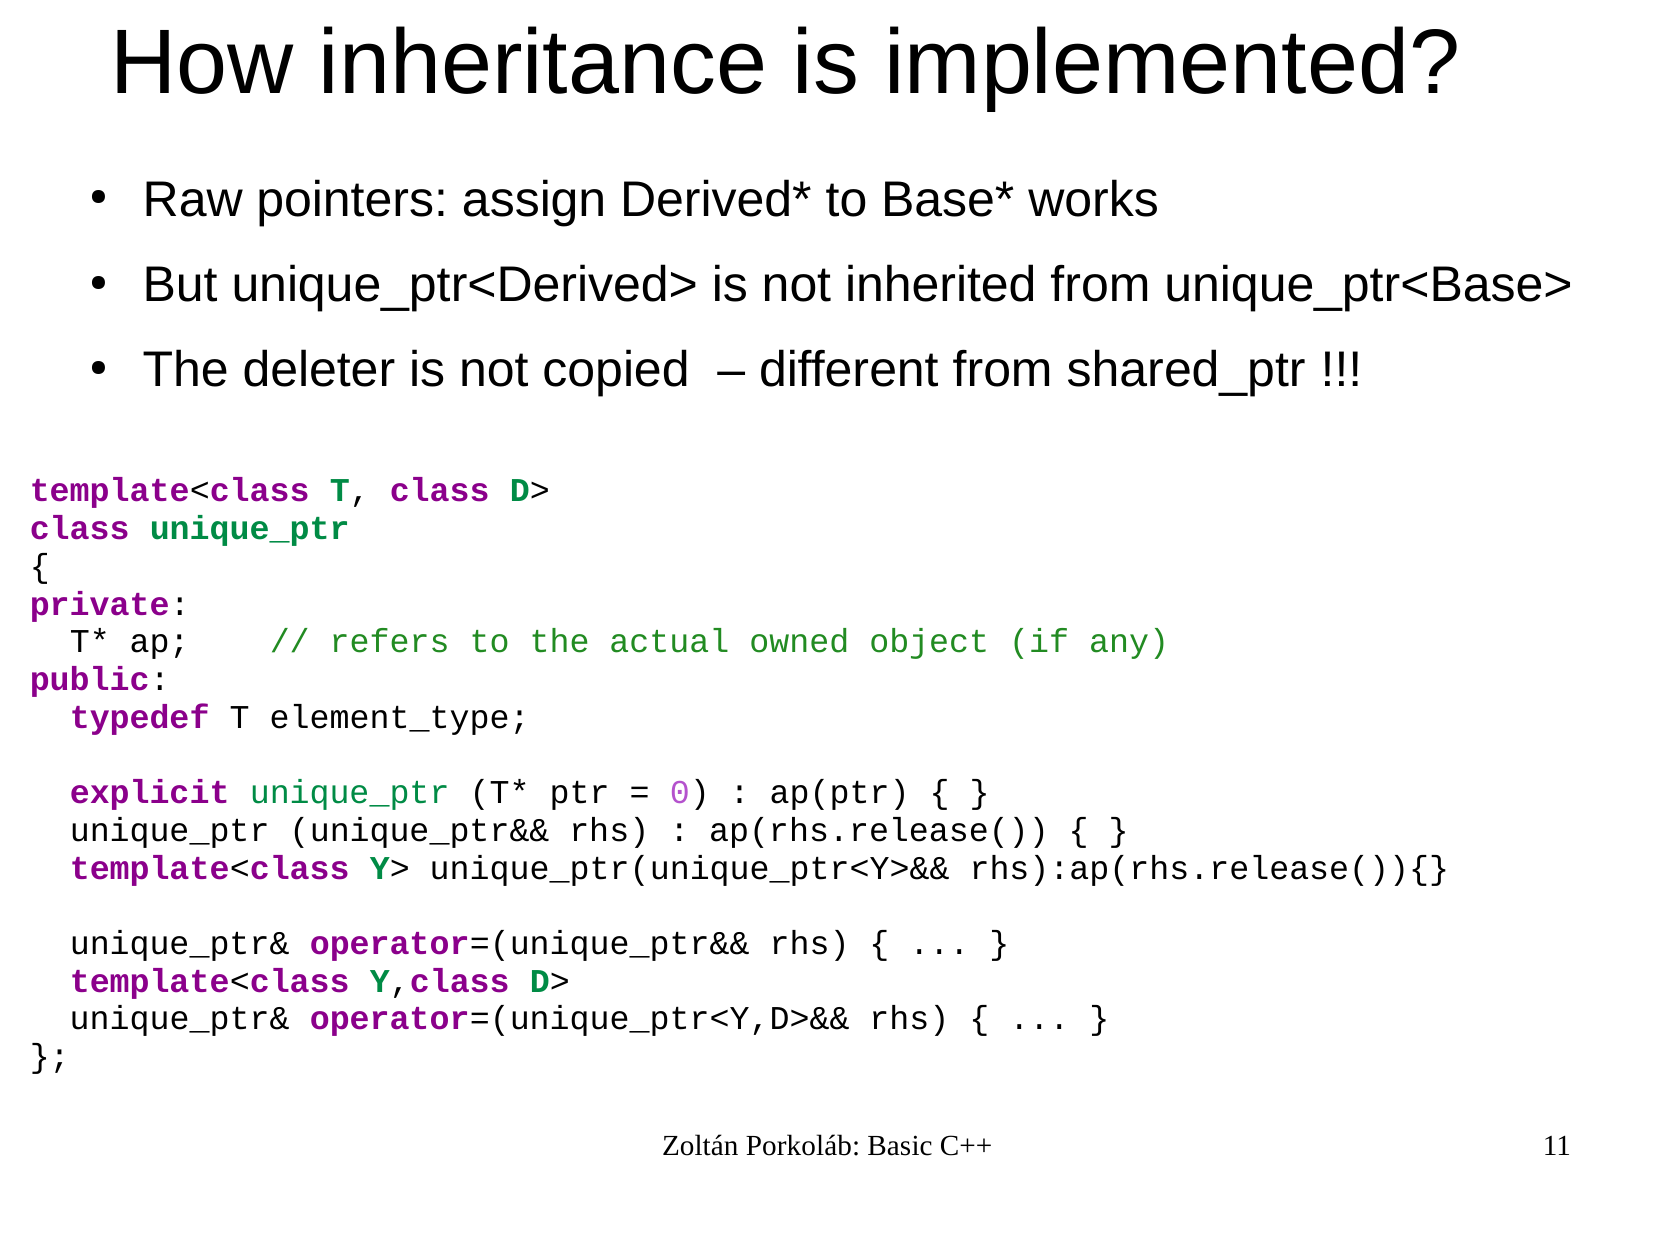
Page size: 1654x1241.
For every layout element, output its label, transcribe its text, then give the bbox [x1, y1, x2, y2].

text_box template<class T, class D> class unique_ptr { private: T* ap; // refers to the actual owned object (if any) public: typedef T element_type; explicit unique_ptr (T* ptr = 0) : ap(ptr) { } unique_ptr (unique_ptr&& rhs) : ap(rhs.release()) { } template<class Y> unique_ptr(unique_ptr<Y>&& rhs):ap(rhs.release()){} unique_ptr& operator=(unique_ptr&& rhs) { ... } template<class Y,class D> unique_ptr& operator=(unique_ptr<Y,D>&& rhs) { ... } }; [15, 466, 1654, 1162]
title How inheritance is implemented? [41, 0, 1531, 166]
list Raw pointers: assign Derived* to Base* works But unique_ptr<Derived> is not inherited from unique_ptr<Base> The deleter is not copied – different from shared_ptr !!! [71, 90, 1606, 432]
